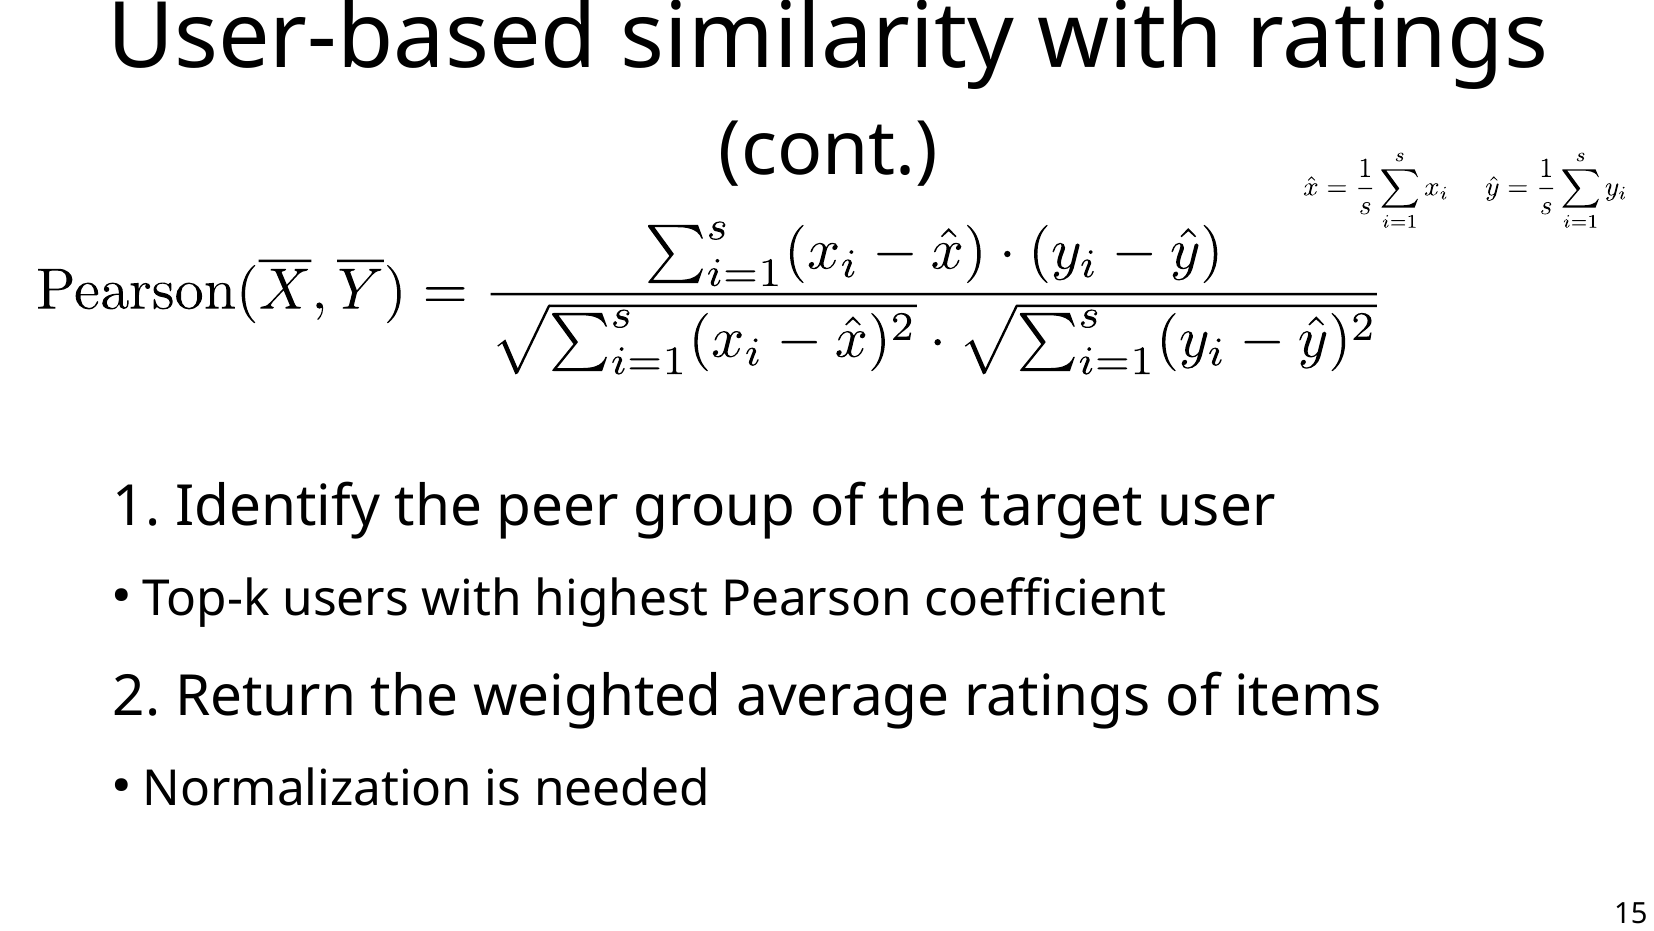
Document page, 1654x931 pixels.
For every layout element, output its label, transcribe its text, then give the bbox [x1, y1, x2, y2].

list 1. Identify the peer group of the target user Top-k users with highest Pearson coefficient 2. Return the weighted average ratings of items Normalization is needed [82, 464, 1571, 828]
title User-based similarity with ratings (cont.) [3, 1, 1654, 164]
text_box [36, 152, 1627, 375]
